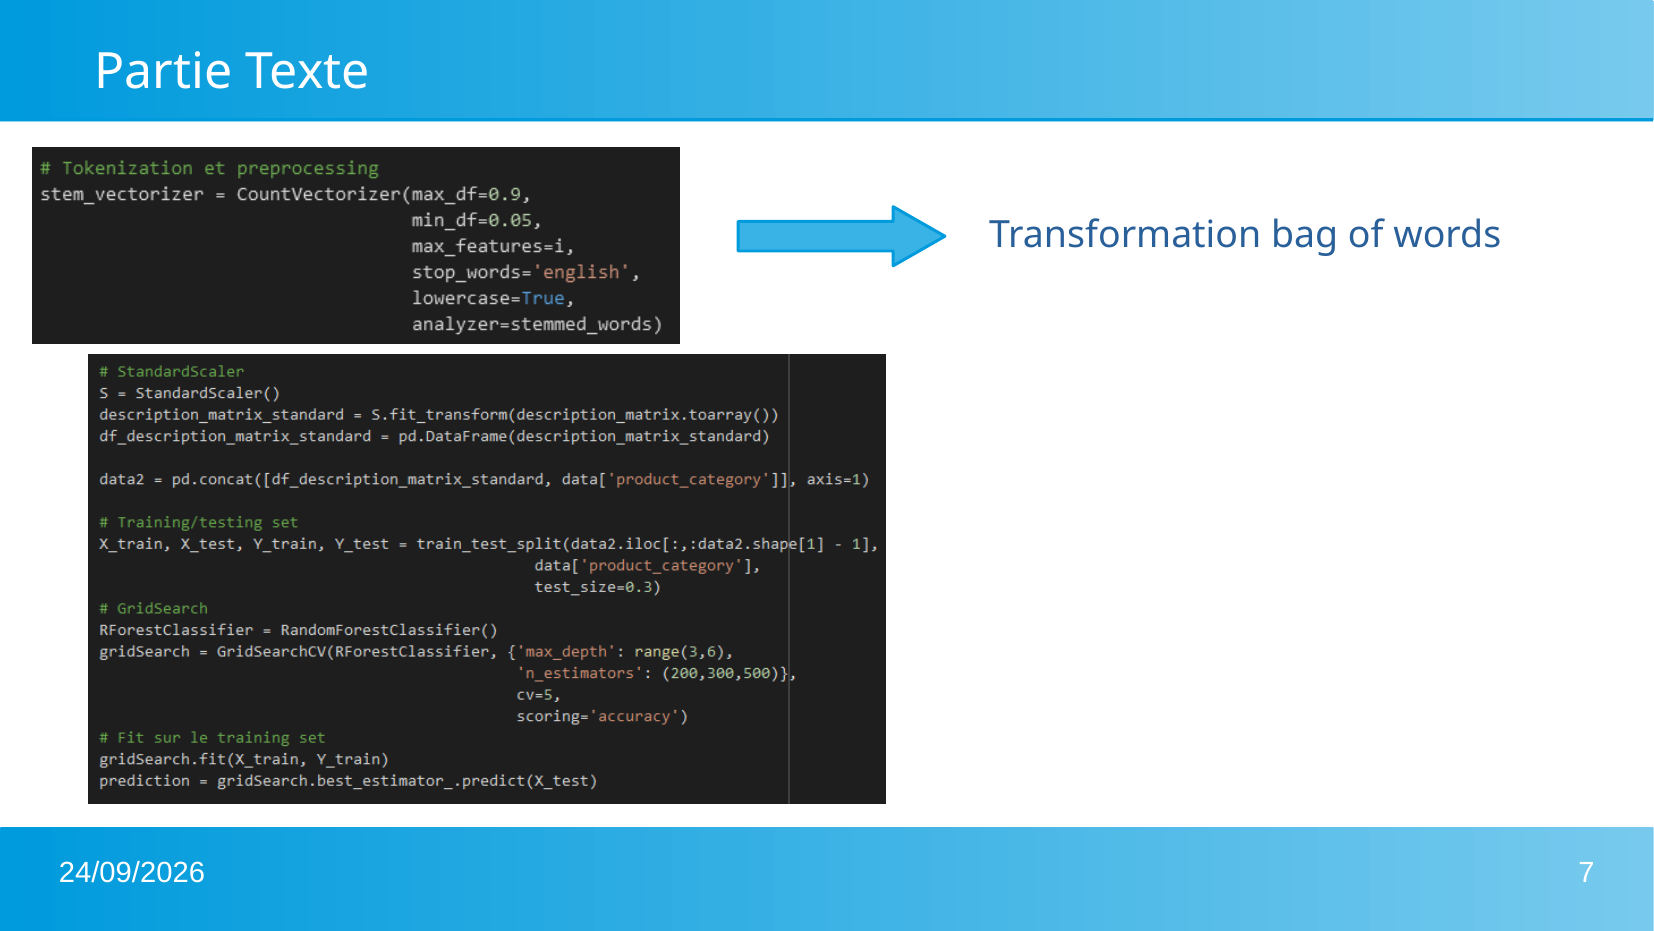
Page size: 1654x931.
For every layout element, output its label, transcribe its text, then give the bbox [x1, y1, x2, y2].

title Partie Texte [59, 29, 1595, 108]
text_box Transformation bag of words [974, 200, 1549, 266]
picture [32, 147, 680, 344]
text_box [738, 206, 945, 266]
picture [88, 354, 886, 804]
